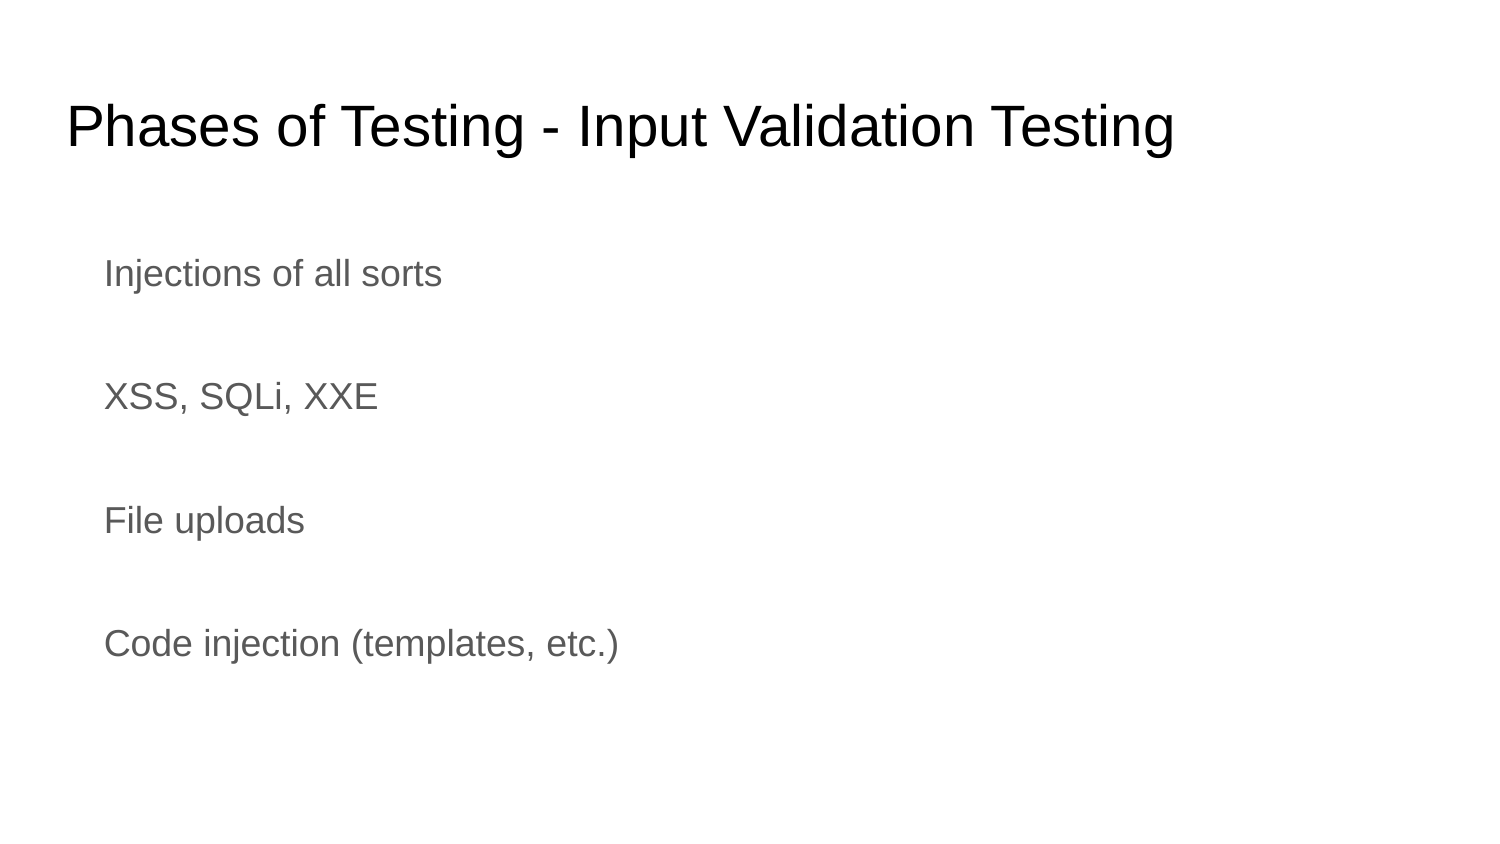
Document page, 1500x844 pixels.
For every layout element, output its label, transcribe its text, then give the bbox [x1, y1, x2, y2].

title Phases of Testing - Input Validation Testing [51, 72, 1449, 167]
list Injections of all sorts XSS, SQLi, XXE File uploads Code injection (templates, etc.) [51, 189, 1449, 750]
